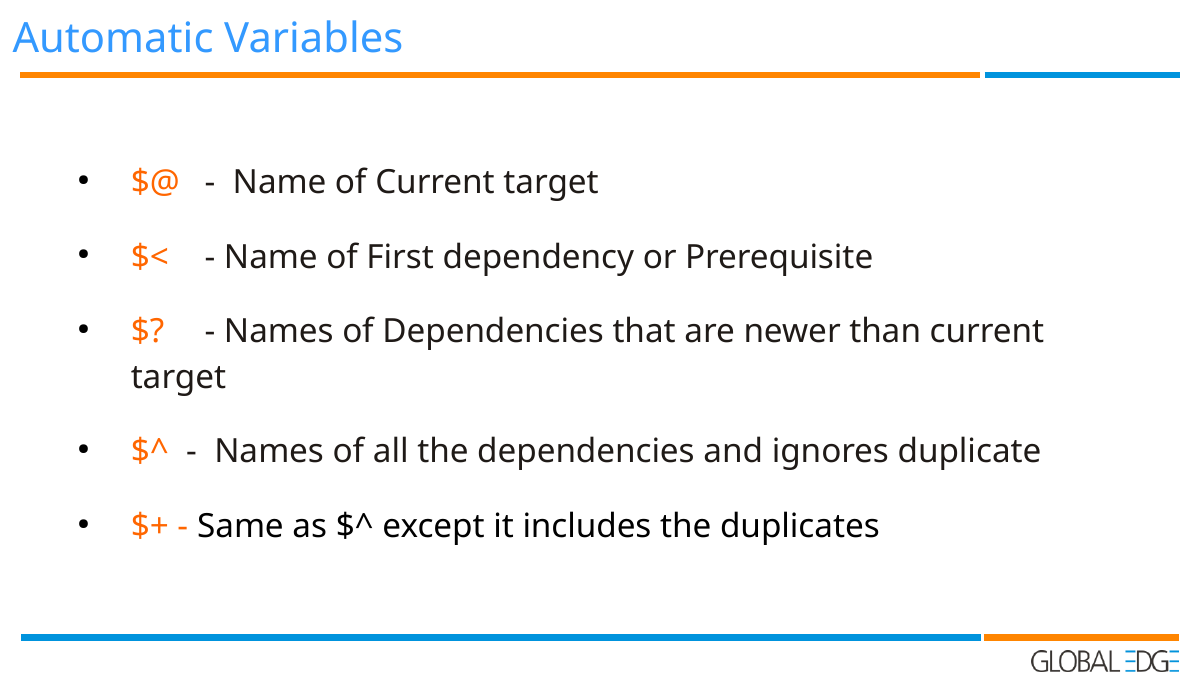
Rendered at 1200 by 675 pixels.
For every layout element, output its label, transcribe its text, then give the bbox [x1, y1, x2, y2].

picture [1031, 650, 1179, 672]
title Automatic Variables [12, 9, 1088, 63]
list $@ - Name of Current target $< - Name of First dependency or Prerequisite $? - Names of Dependencies that are newer than current target $^ - Names of all the dependencies and ignores duplicate $+ - Same as $^ except it includes the duplicates [60, 157, 1140, 550]
